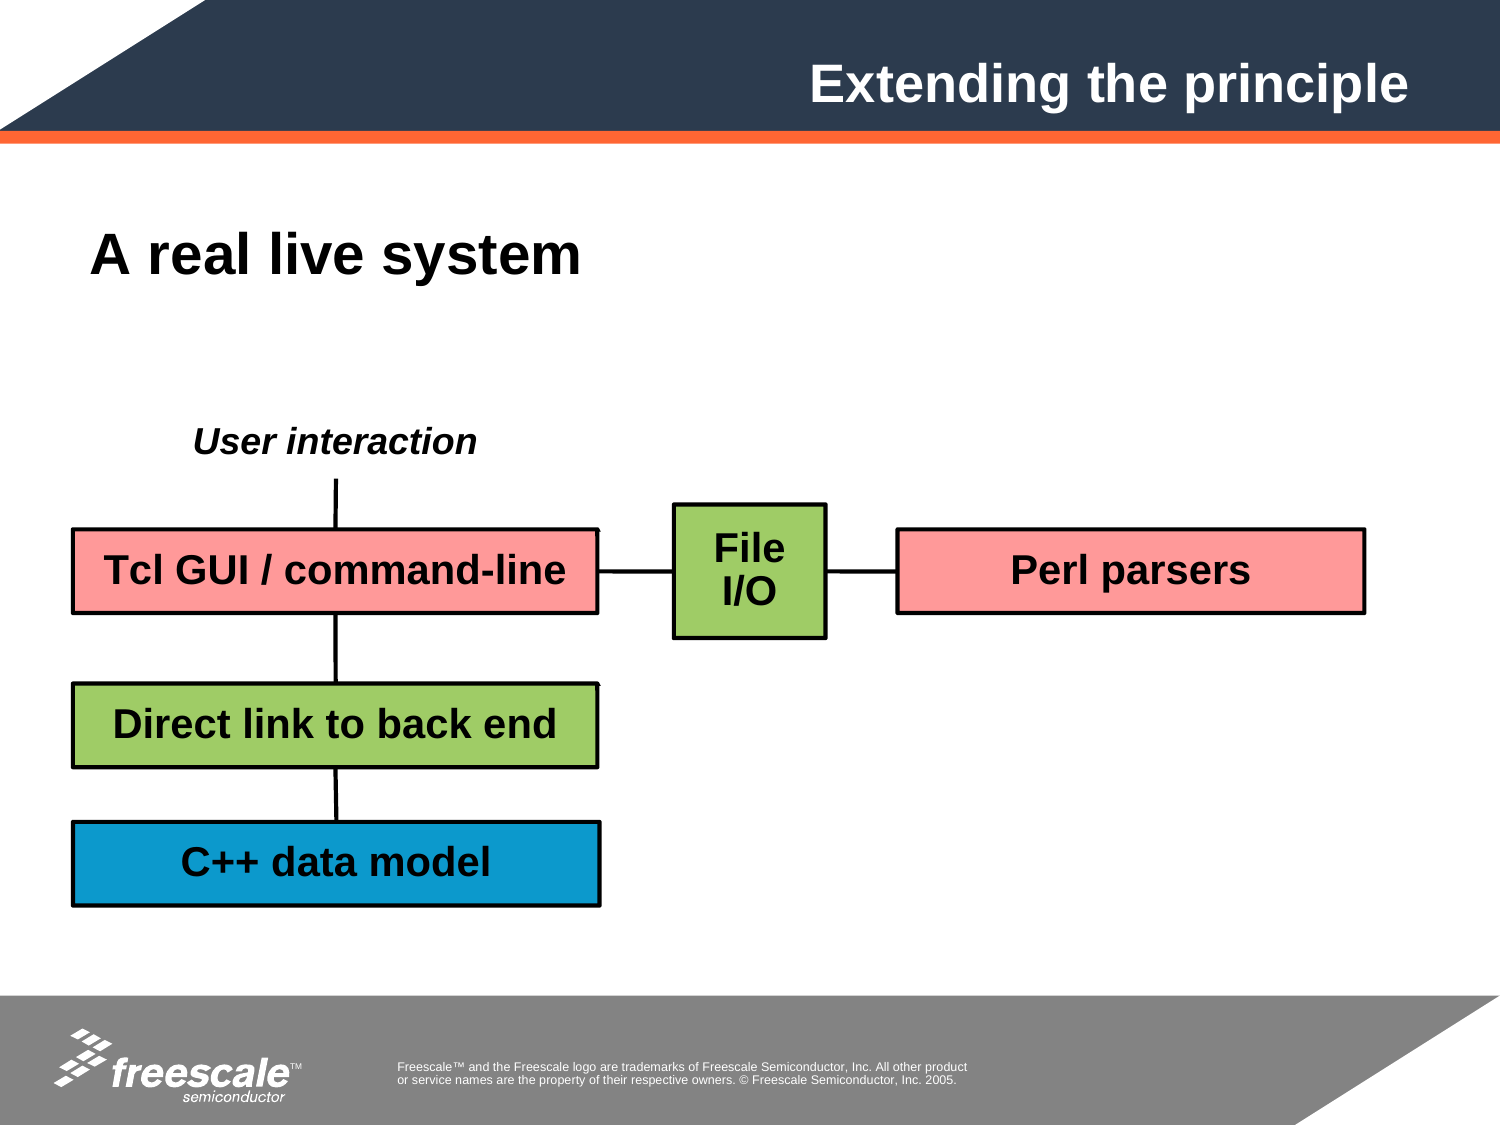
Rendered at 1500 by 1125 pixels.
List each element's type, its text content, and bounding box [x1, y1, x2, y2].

text_box [72, 683, 598, 688]
text_box File I/O [673, 513, 826, 630]
text_box [72, 763, 598, 768]
text_box [72, 608, 598, 613]
text_box [673, 504, 826, 513]
text_box [72, 529, 598, 534]
title Extending the principle [75, 27, 1426, 146]
text_box Perl parsers [897, 534, 1365, 608]
text_box A real live system [74, 211, 767, 311]
text_box User interaction [177, 408, 494, 478]
text_box [897, 608, 1365, 613]
text_box [673, 630, 826, 639]
text_box [72, 901, 600, 906]
text_box Tcl GUI / command-line [72, 534, 598, 608]
text_box [897, 529, 1365, 534]
text_box [72, 821, 600, 827]
text_box Direct link to back end [72, 688, 598, 763]
text_box C++ data model [72, 827, 600, 901]
